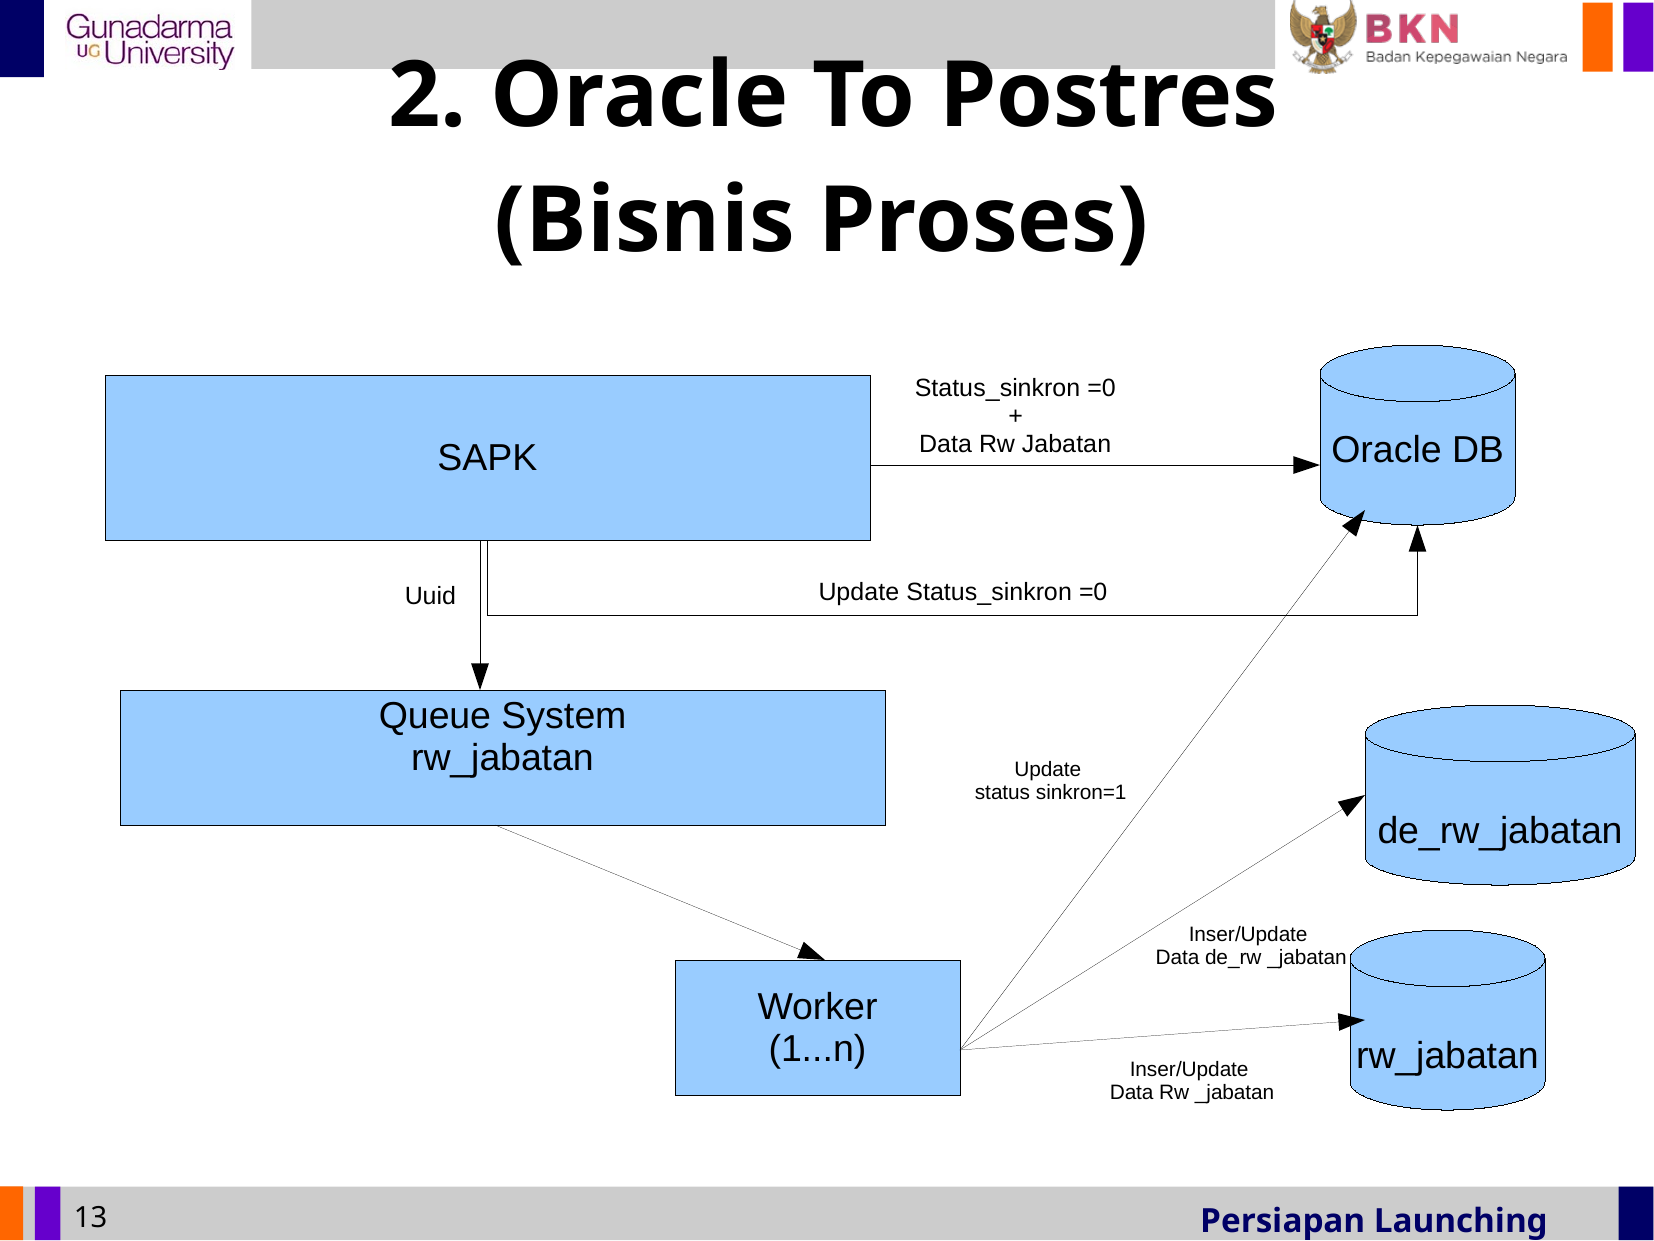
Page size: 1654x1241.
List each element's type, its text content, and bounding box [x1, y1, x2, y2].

title 2. Oracle To Postres (Bisnis Proses) [77, 50, 1591, 256]
text_box Update status sinkron=1 [960, 750, 1142, 812]
text_box Inser/Update Data de_rw _jabatan [1140, 915, 1362, 977]
text_box Update Status_sinkron =0 [803, 570, 1123, 613]
text_box Queue System rw_jabatan [120, 690, 886, 826]
text_box Status_sinkron =0 + Data Rw Jabatan [900, 366, 1132, 466]
text_box de_rw_jabatan [1365, 705, 1636, 886]
text_box Worker (1...n) [675, 960, 961, 1096]
text_box Oracle DB [1320, 345, 1516, 526]
text_box SAPK [105, 375, 871, 541]
text_box Inser/Update Data Rw _jabatan [1095, 1050, 1290, 1112]
text_box Uuid [390, 574, 511, 646]
picture [65, 0, 235, 70]
text_box rw_jabatan [1350, 930, 1546, 1111]
picture [1290, 0, 1567, 50]
